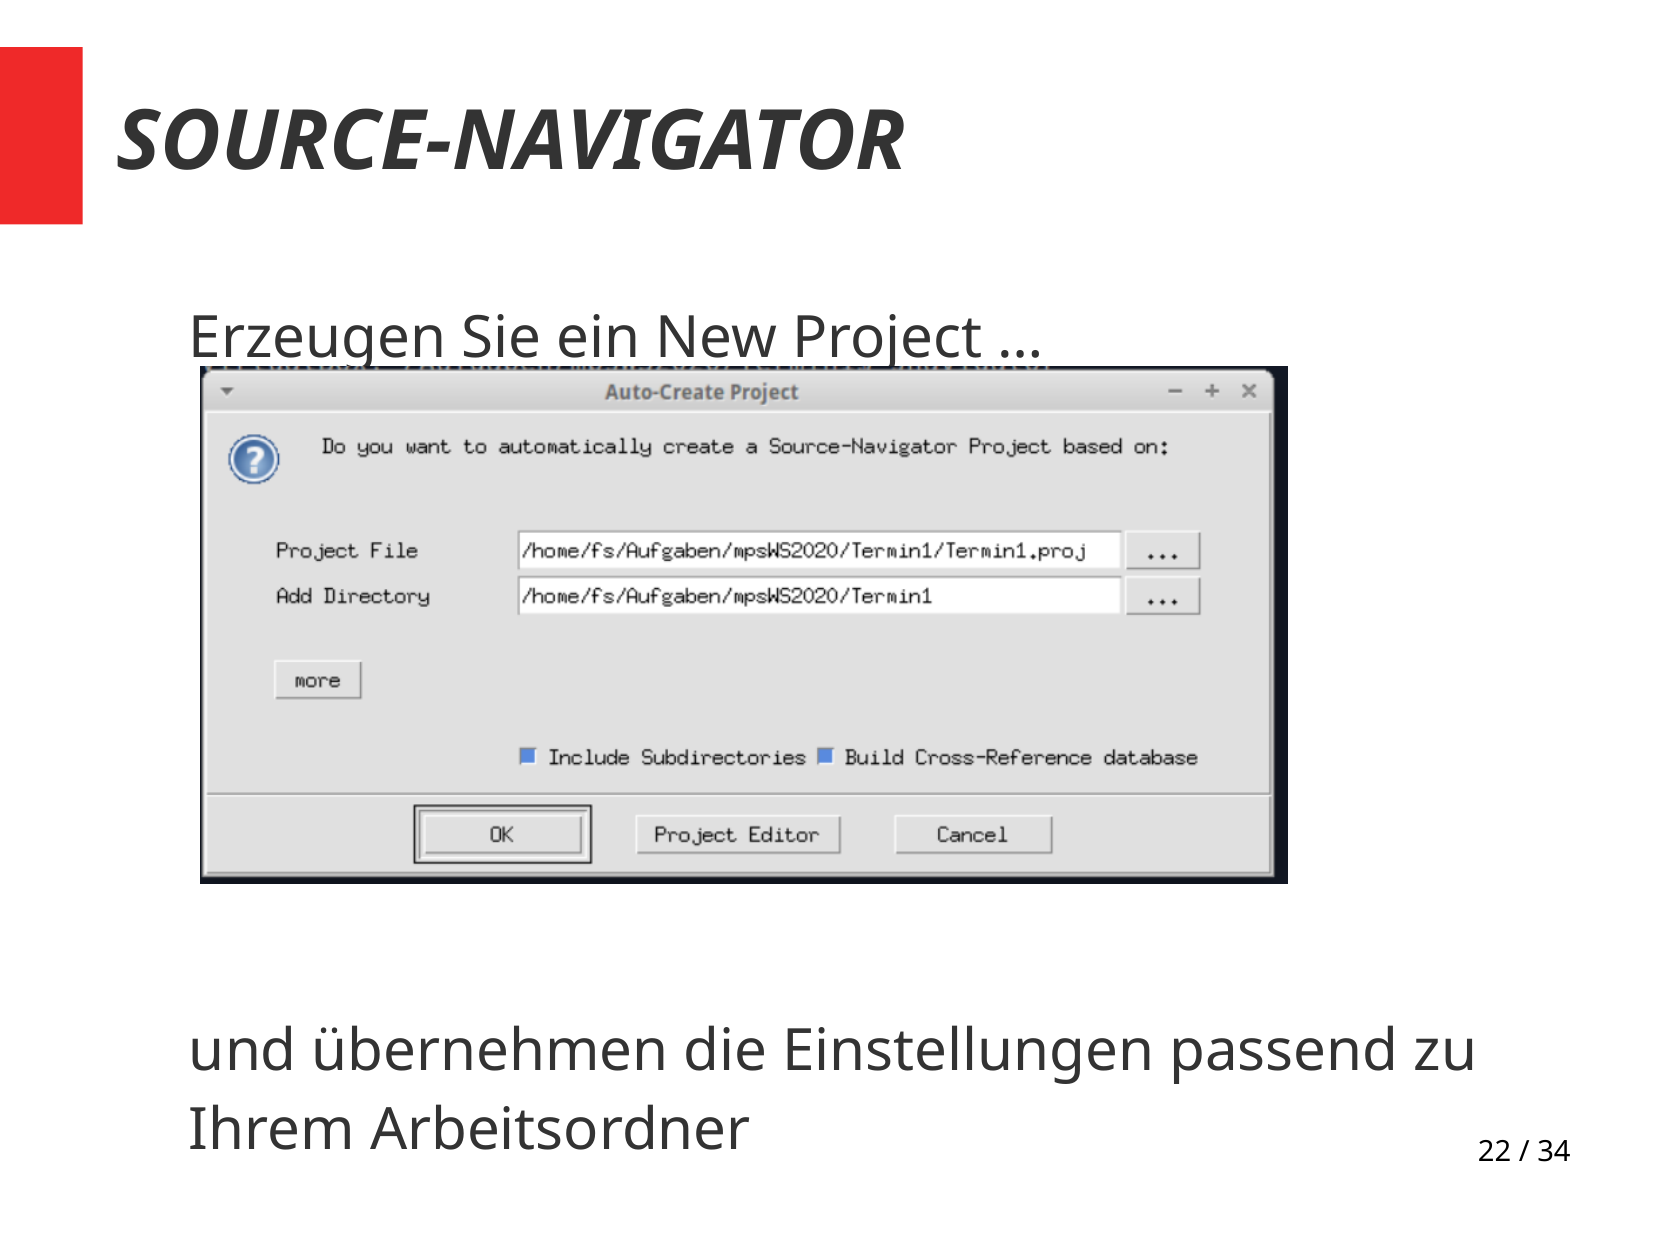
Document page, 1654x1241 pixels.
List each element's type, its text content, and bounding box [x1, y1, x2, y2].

title SOURCE-NAVIGATOR [116, 49, 1570, 225]
picture [200, 366, 1288, 884]
list Erzeugen Sie ein New Project … und übernehmen die Einstellungen passend zu Ihrem Arbeitsordner [118, 295, 1536, 1074]
